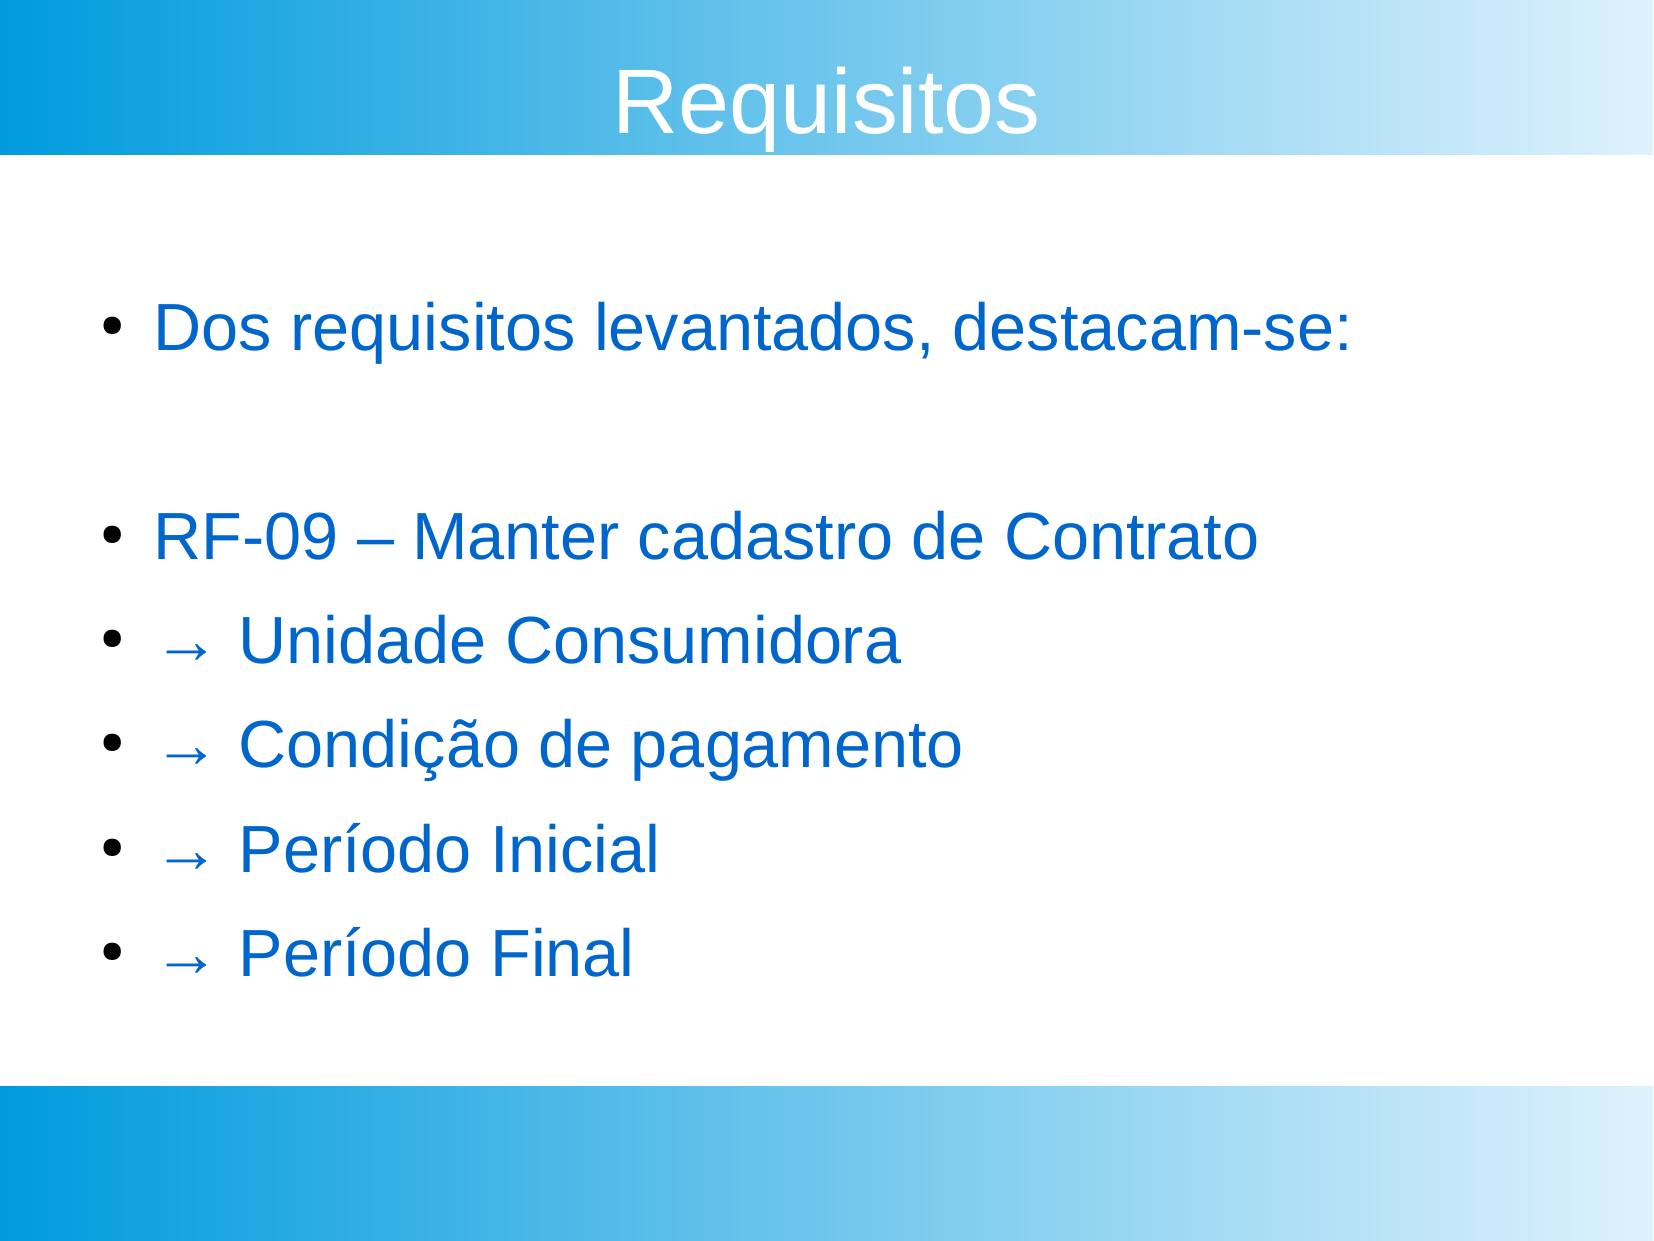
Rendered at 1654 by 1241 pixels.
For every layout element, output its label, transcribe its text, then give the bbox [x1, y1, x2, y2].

title Requisitos [82, 49, 1571, 155]
list Dos requisitos levantados, destacam-se: RF-09 – Manter cadastro de Contrato → Unidade Consumidora → Condição de pagamento → Período Inicial → Período Final [82, 290, 1571, 1010]
